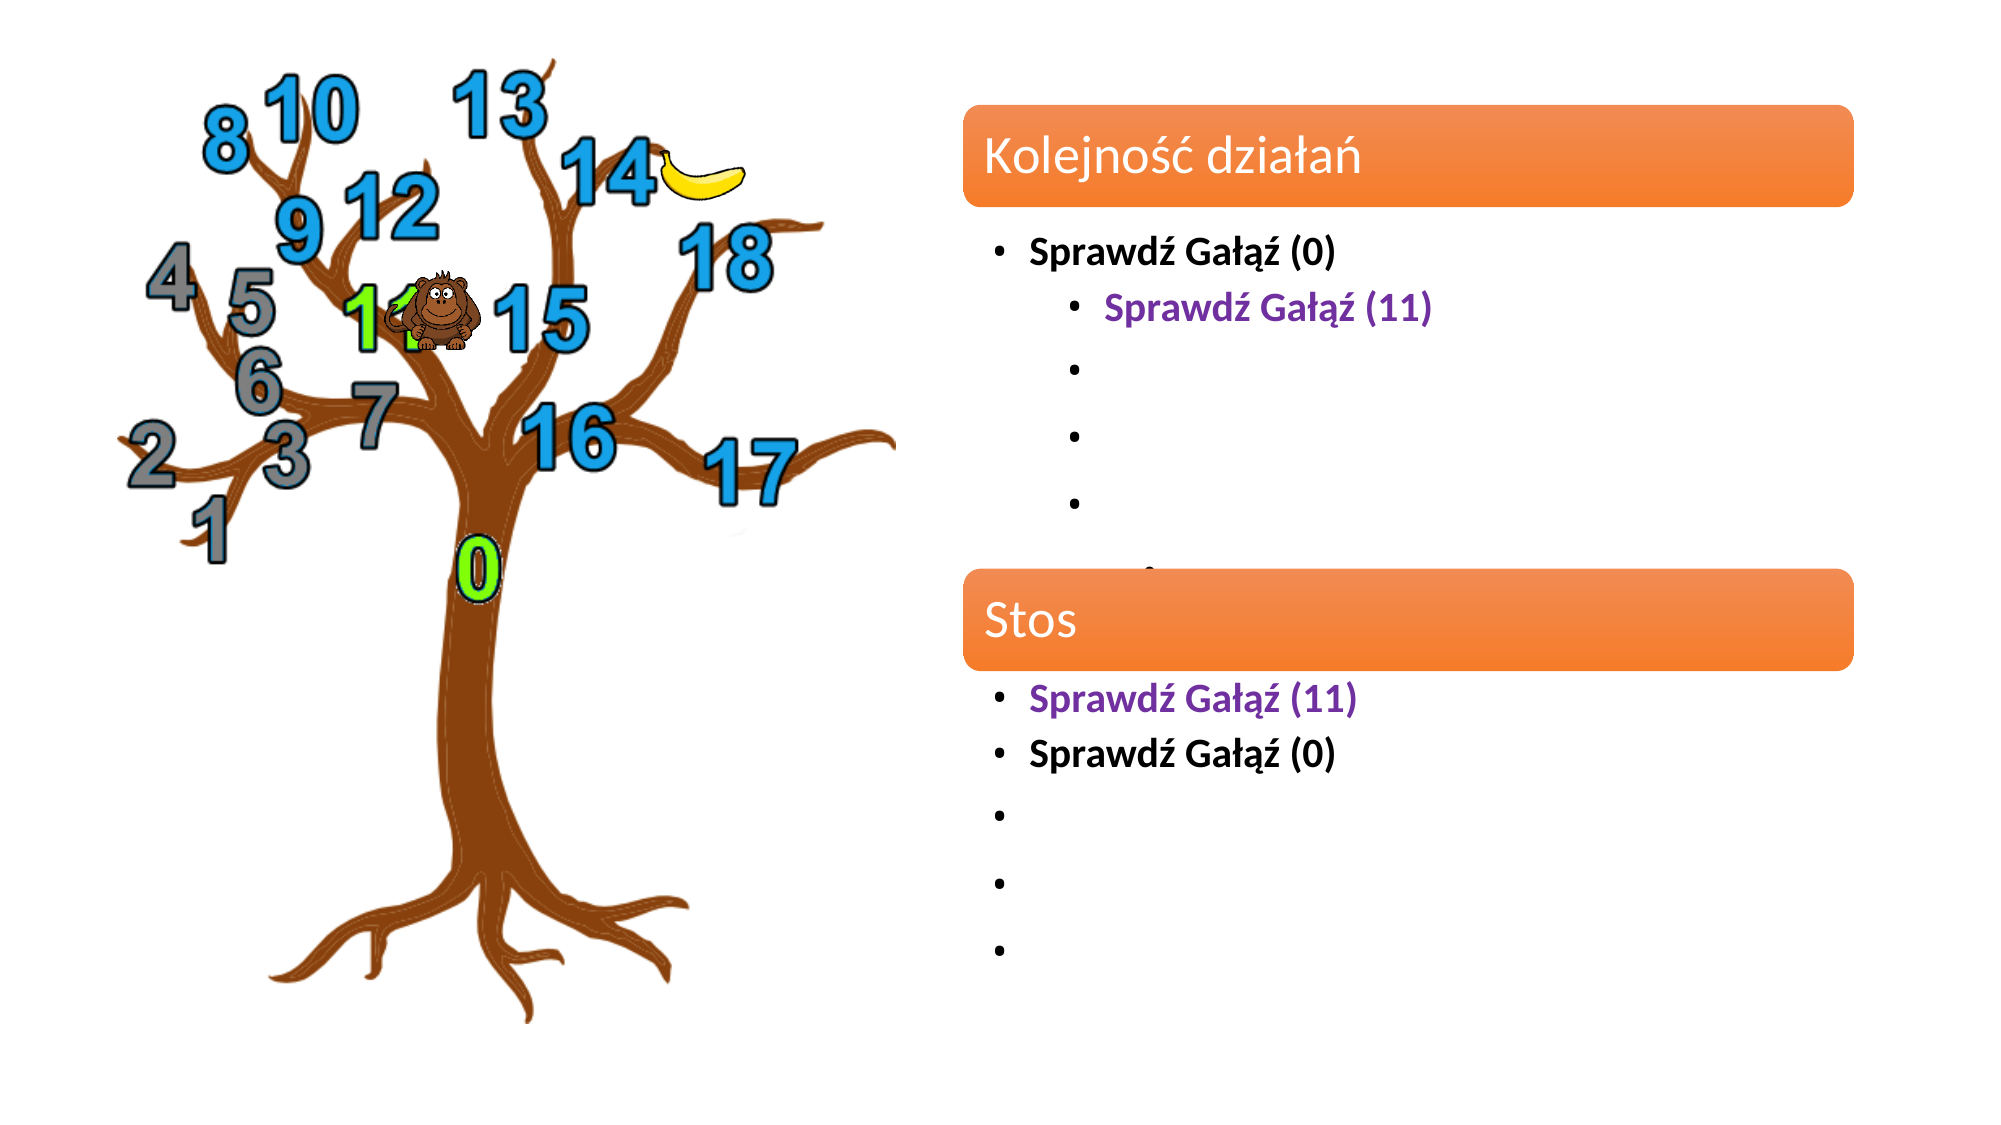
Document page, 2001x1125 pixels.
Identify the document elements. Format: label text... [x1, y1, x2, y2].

text_box Sprawdź Gałąź (11) Sprawdź Gałąź (0) [963, 671, 1854, 954]
picture [117, 58, 896, 1024]
text_box Sprawdź Gałąź (0) Sprawdź Gałąź (11) [963, 224, 1854, 569]
text_box Stos [963, 568, 1854, 671]
text_box Kolejność działań [963, 104, 1854, 208]
